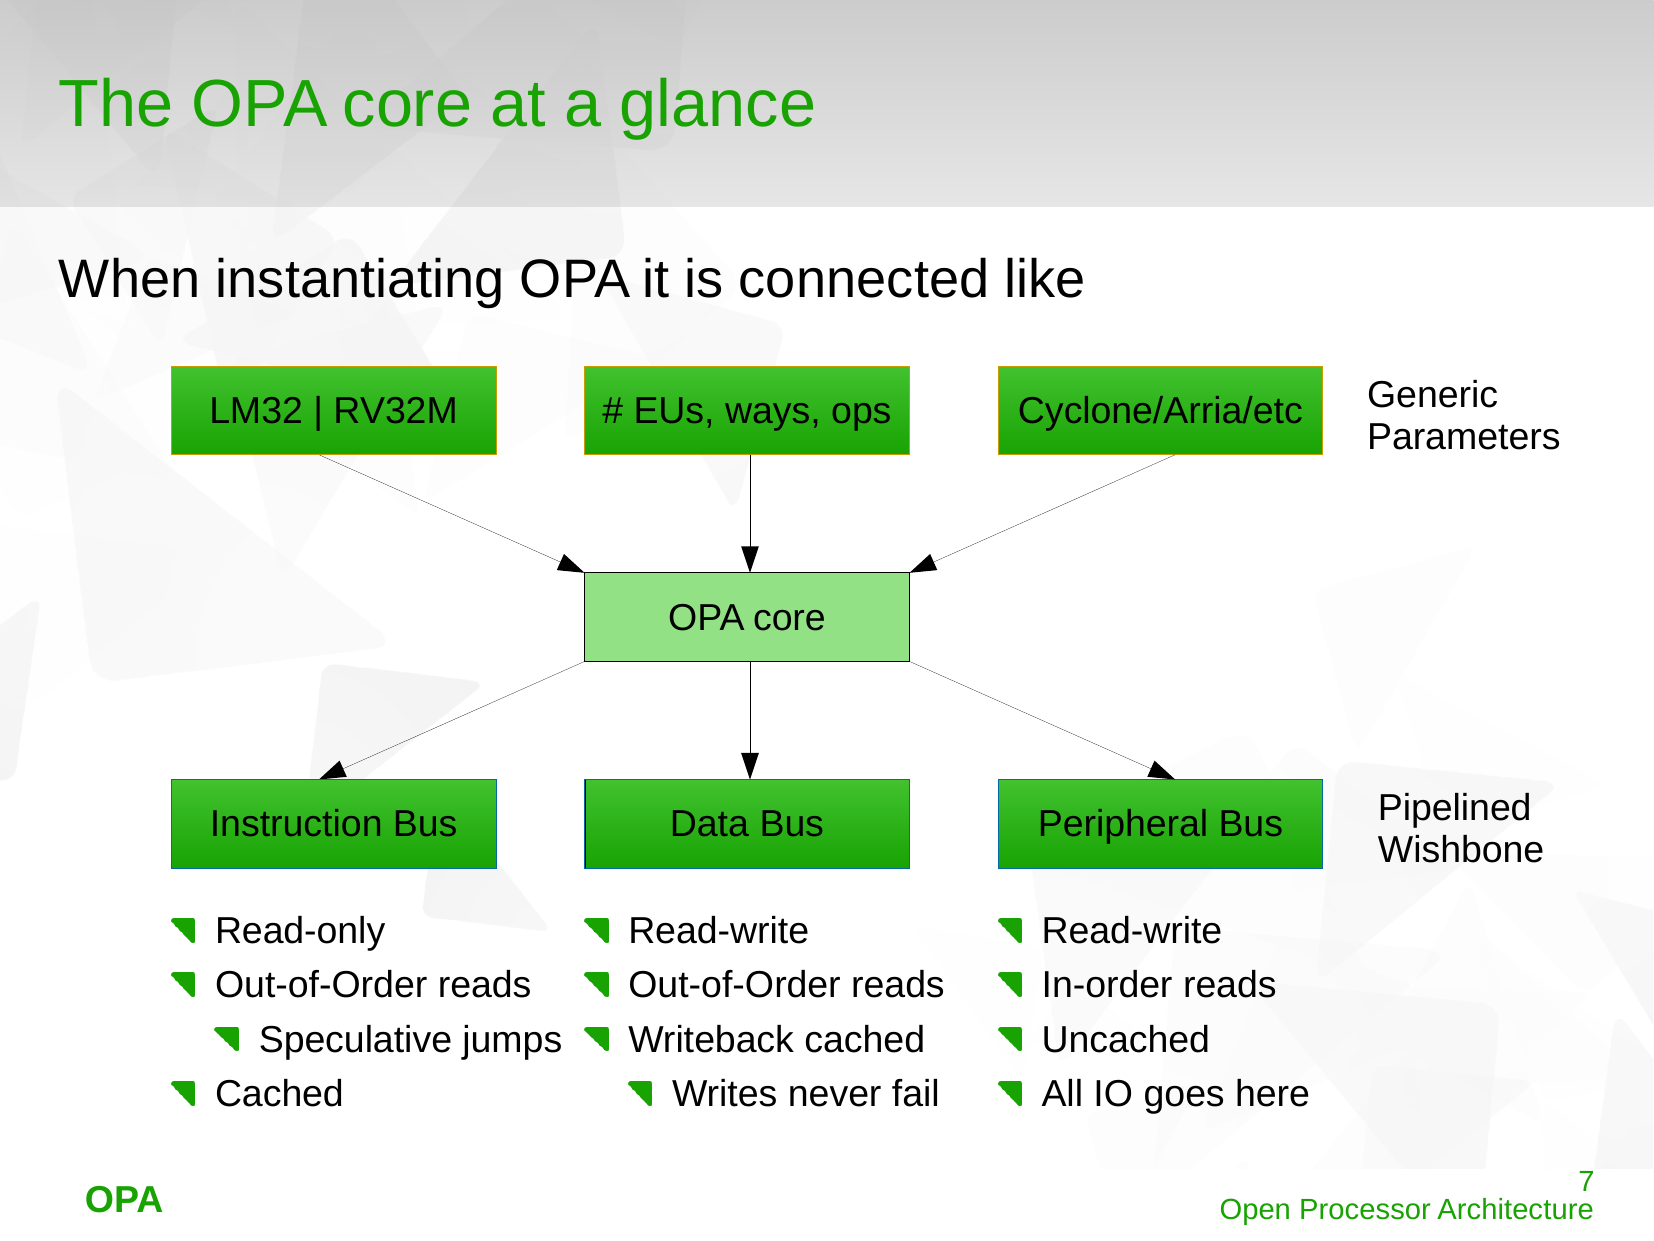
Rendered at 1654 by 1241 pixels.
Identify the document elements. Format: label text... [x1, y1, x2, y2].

text_box Data Bus [584, 779, 910, 869]
list Read-write Out-of-Order reads Writeback cached Writes never fail [584, 909, 998, 1146]
text_box # EUs, ways, ops [584, 366, 910, 455]
text_box Peripheral Bus [998, 779, 1323, 869]
list Read-only Out-of-Order reads Speculative jumps Cached [171, 909, 584, 1146]
picture [0, 0, 783, 931]
text_box LM32 | RV32M [171, 366, 497, 455]
text_box Cyclone/Arria/etc [998, 366, 1323, 455]
list Read-write In-order reads Uncached All IO goes here [998, 909, 1412, 1146]
picture [915, 548, 1654, 1169]
text_box OPA core [584, 572, 910, 662]
title The OPA core at a glance [59, 29, 1595, 178]
text_box Generic Parameters [1352, 366, 1576, 465]
list When instantiating OPA it is connected like [59, 248, 1595, 1067]
text_box Pipelined Wishbone [1363, 779, 1560, 879]
text_box Instruction Bus [171, 779, 497, 869]
